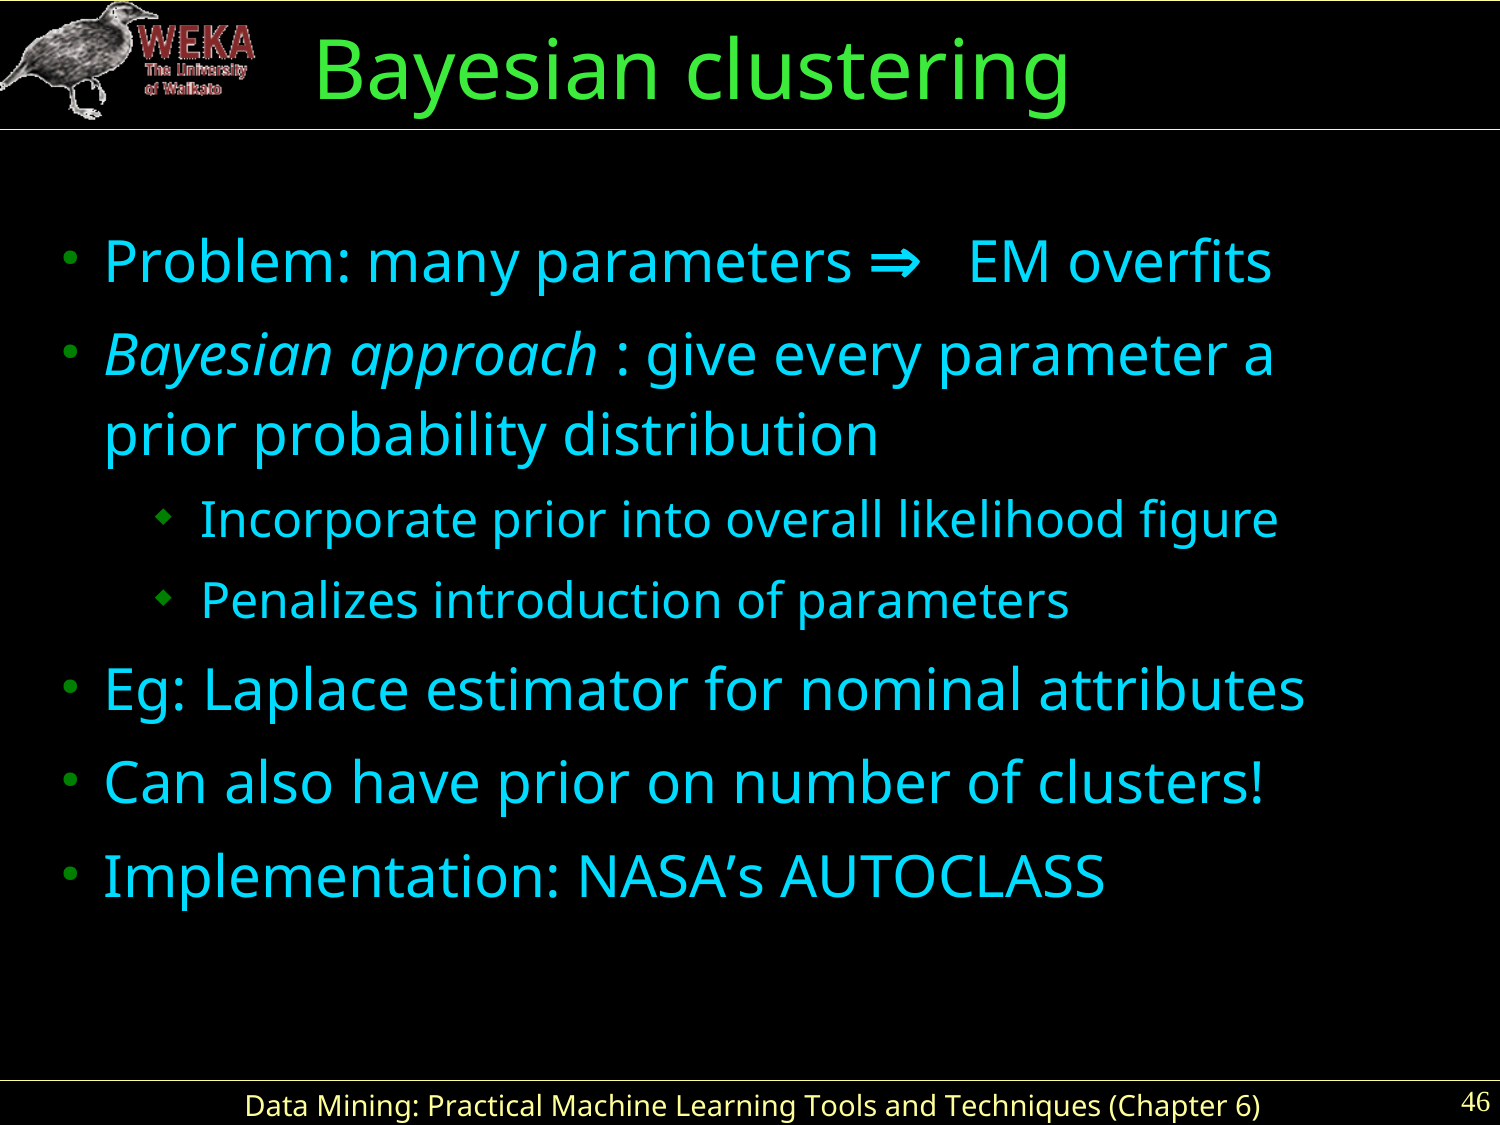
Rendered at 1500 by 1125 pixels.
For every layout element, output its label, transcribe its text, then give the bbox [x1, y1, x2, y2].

picture [0, 1, 266, 129]
title Bayesian clustering [297, 0, 1500, 148]
list Problem: many parameters  EM overfits Bayesian approach : give every parameter a prior probability distribution Incorporate prior into overall likelihood figure Penalizes introduction of parameters Eg: Laplace estimator for nominal attributes Can also have prior on number of clusters! Implementation: NASA’s AUTOCLASS [46, 212, 1439, 888]
